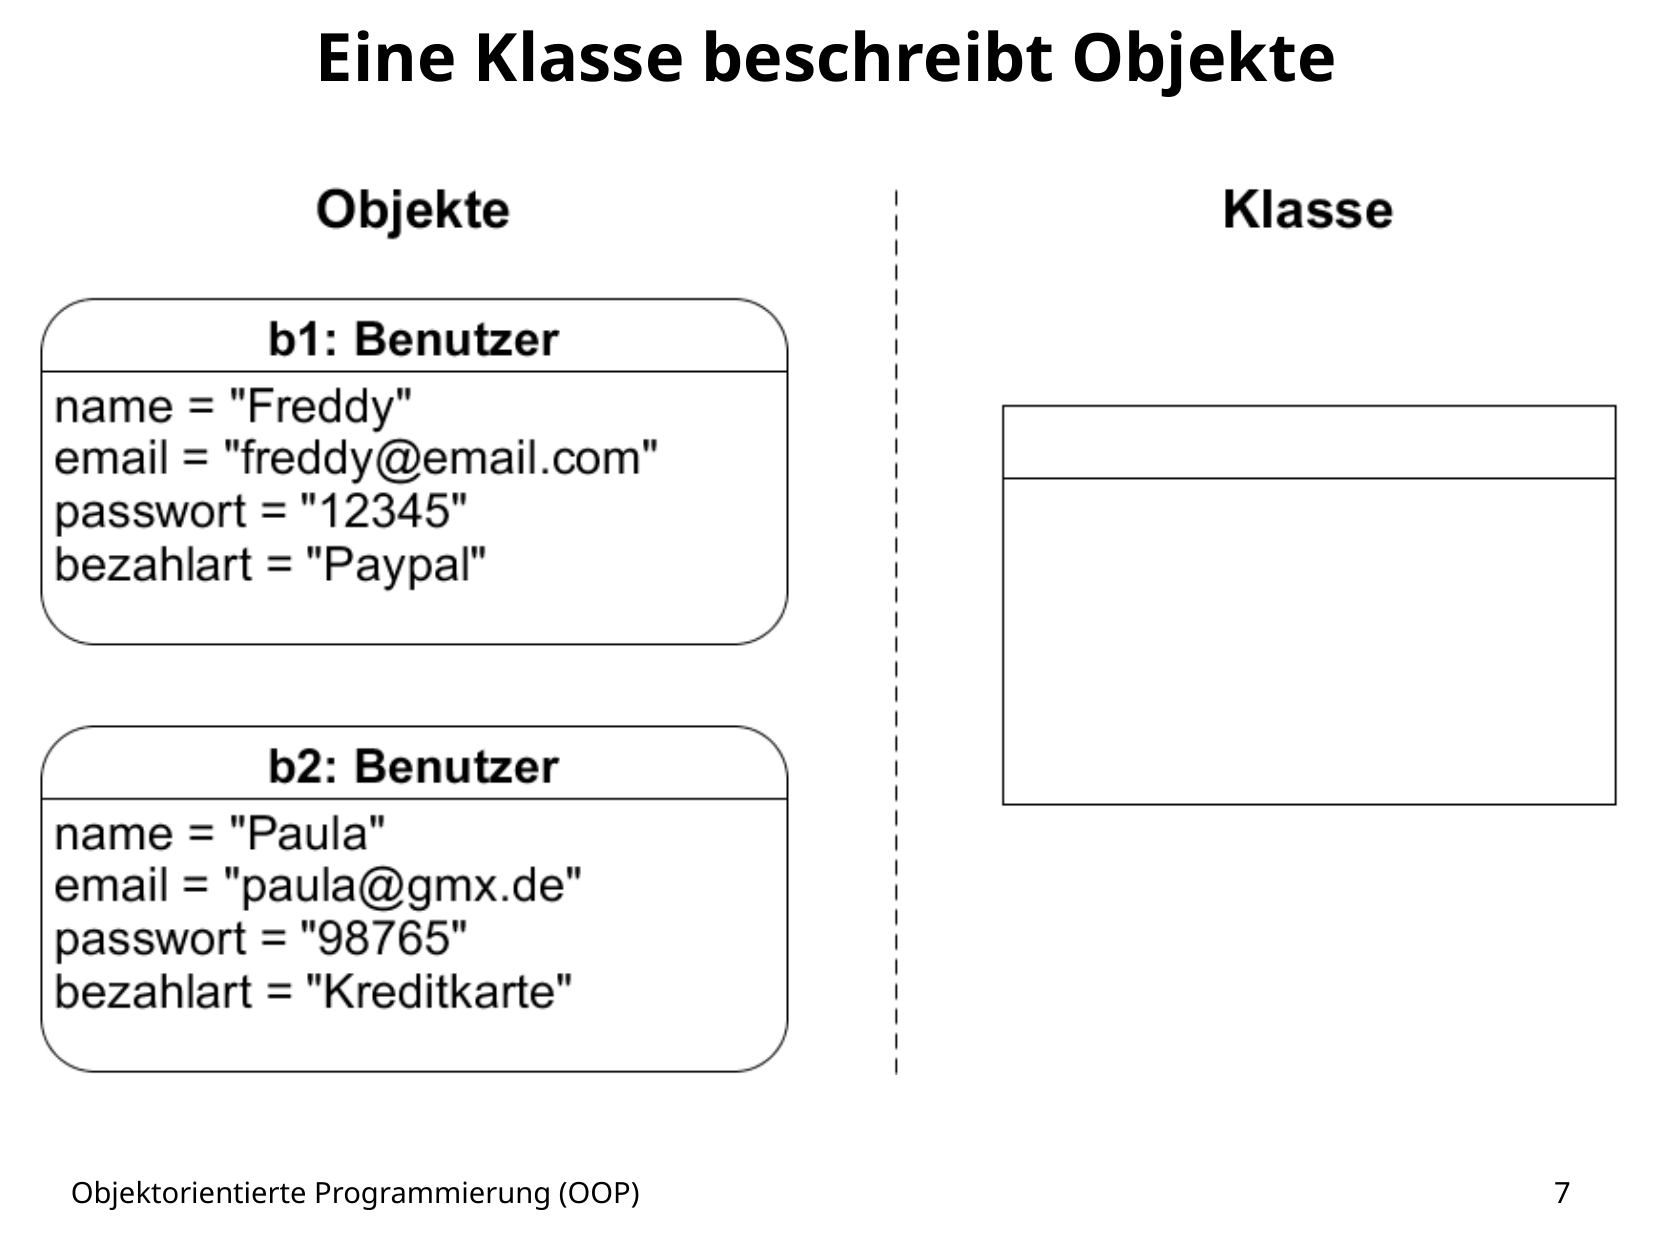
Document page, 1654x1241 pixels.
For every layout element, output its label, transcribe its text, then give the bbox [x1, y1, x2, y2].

picture [39, 186, 1619, 1075]
title Eine Klasse beschreibt Objekte [0, 5, 1654, 107]
